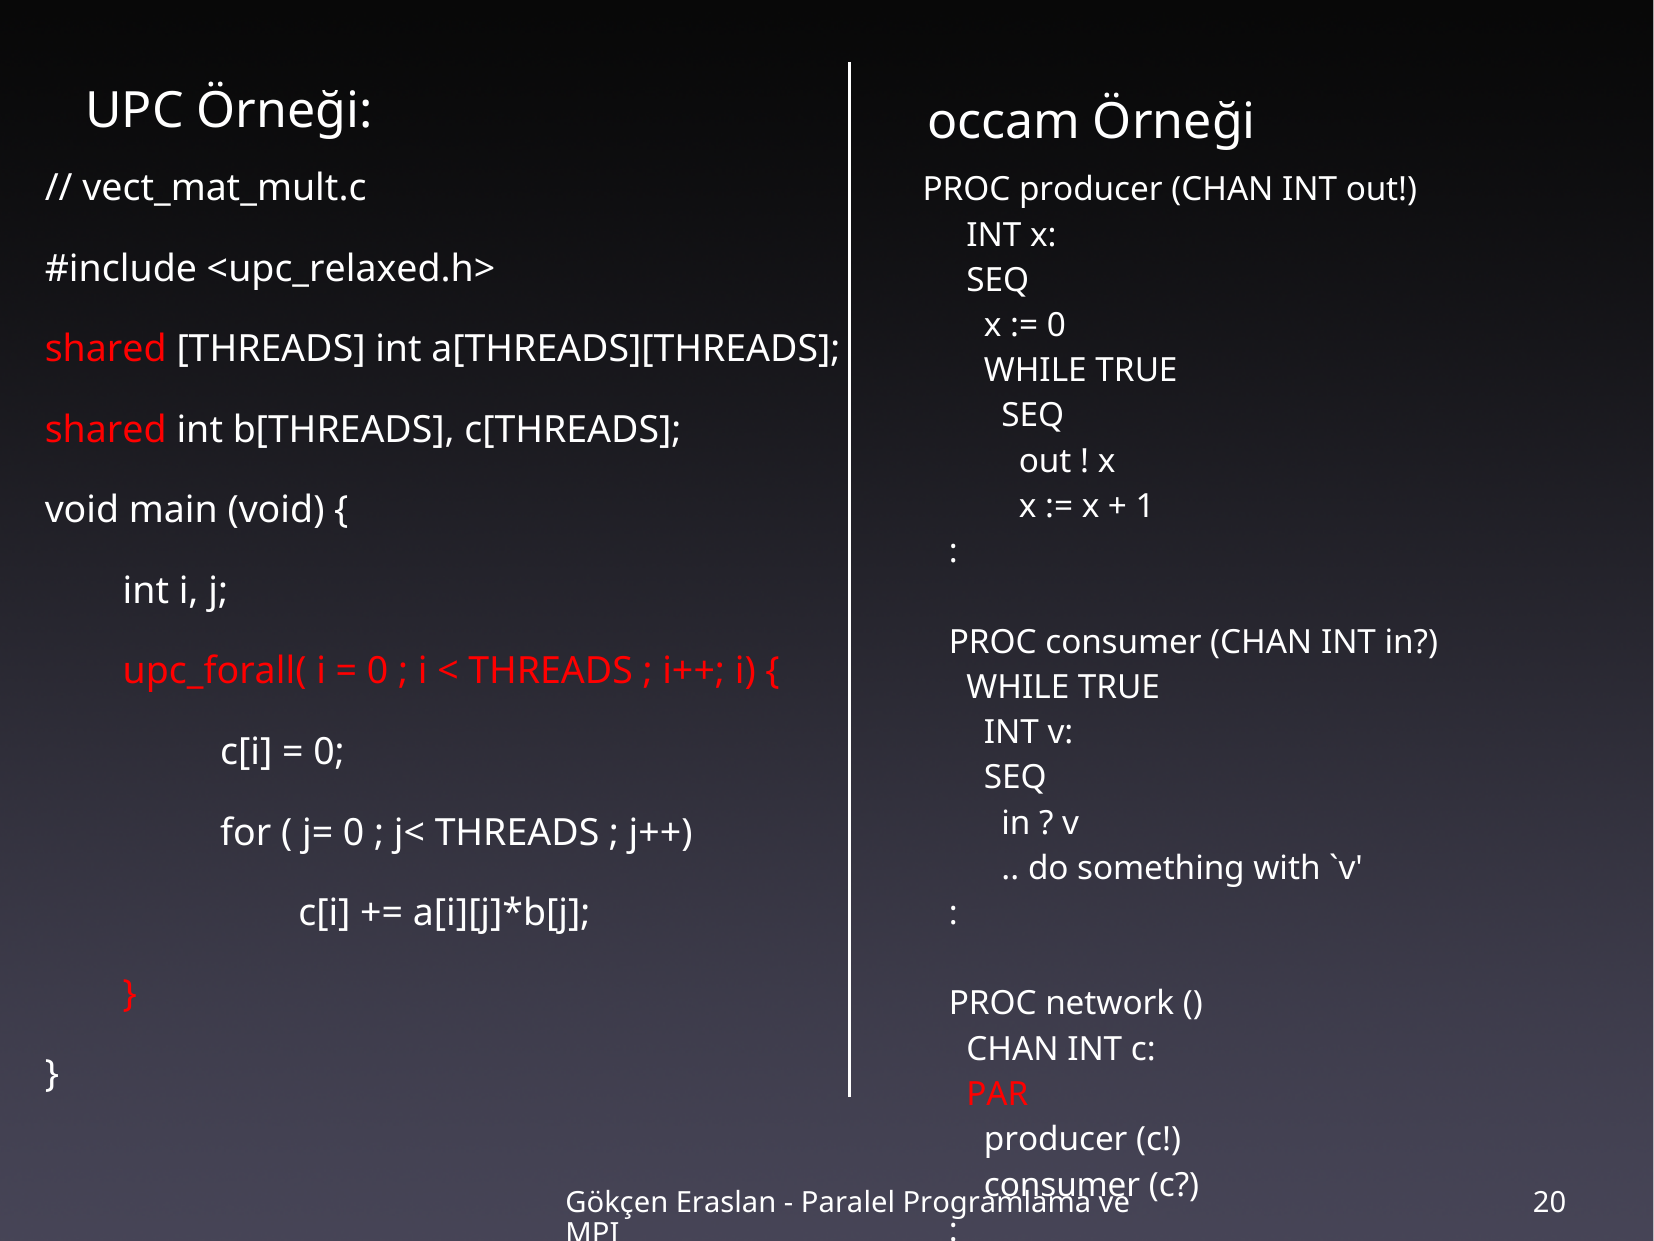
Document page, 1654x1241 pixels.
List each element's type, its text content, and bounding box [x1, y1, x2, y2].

picture [0, 0, 1654, 1241]
text_box UPC Örneği: [85, 73, 389, 132]
text_box occam Örneği [927, 85, 1277, 144]
text_box PROC producer (CHAN INT out!) INT x: SEQ x := 0 WHILE TRUE SEQ out ! x x := x + 1 : PROC consumer (CHAN INT in?) WHILE TRUE INT v: SEQ in ? v .. do something with `v' : PROC network () CHAN INT c: PAR producer (c!) consumer (c?) : [913, 165, 1486, 1090]
picture [596, 1224, 604, 1233]
picture [570, 1226, 576, 1241]
picture [580, 1226, 586, 1241]
list // vect_mat_mult.c #include <upc_relaxed.h> shared [THREADS] int a[THREADS][THREADS]; shared int b[THREADS], c[THREADS]; void main (void) { int i, j; upc_forall( i = 0 ; i < THREADS ; i++; i) { c[i] = 0; for ( j= 0 ; j< THREADS ; j++) c[i] += a[i][j]*b[j]; } } [27, 160, 850, 1168]
